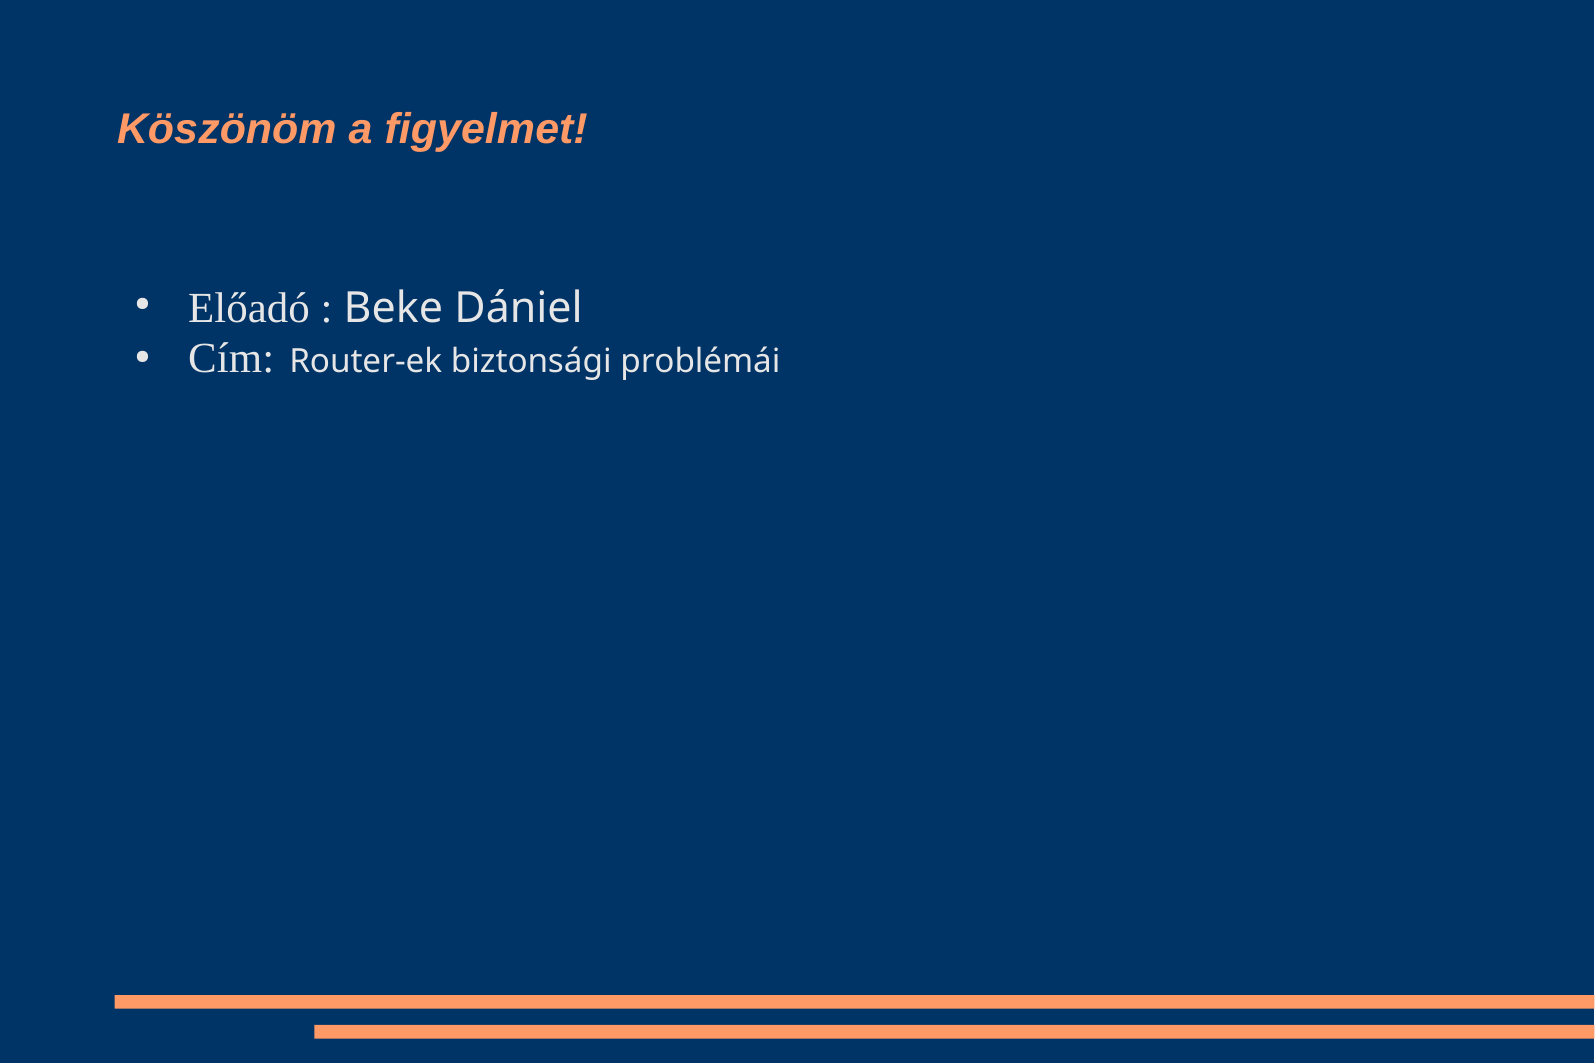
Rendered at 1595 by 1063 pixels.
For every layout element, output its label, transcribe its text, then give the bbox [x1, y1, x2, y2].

list Előadó : Beke Dániel Cím: Router-ek biztonsági problémái [117, 276, 1505, 971]
title Köszönöm a figyelmet! [117, 39, 1479, 218]
